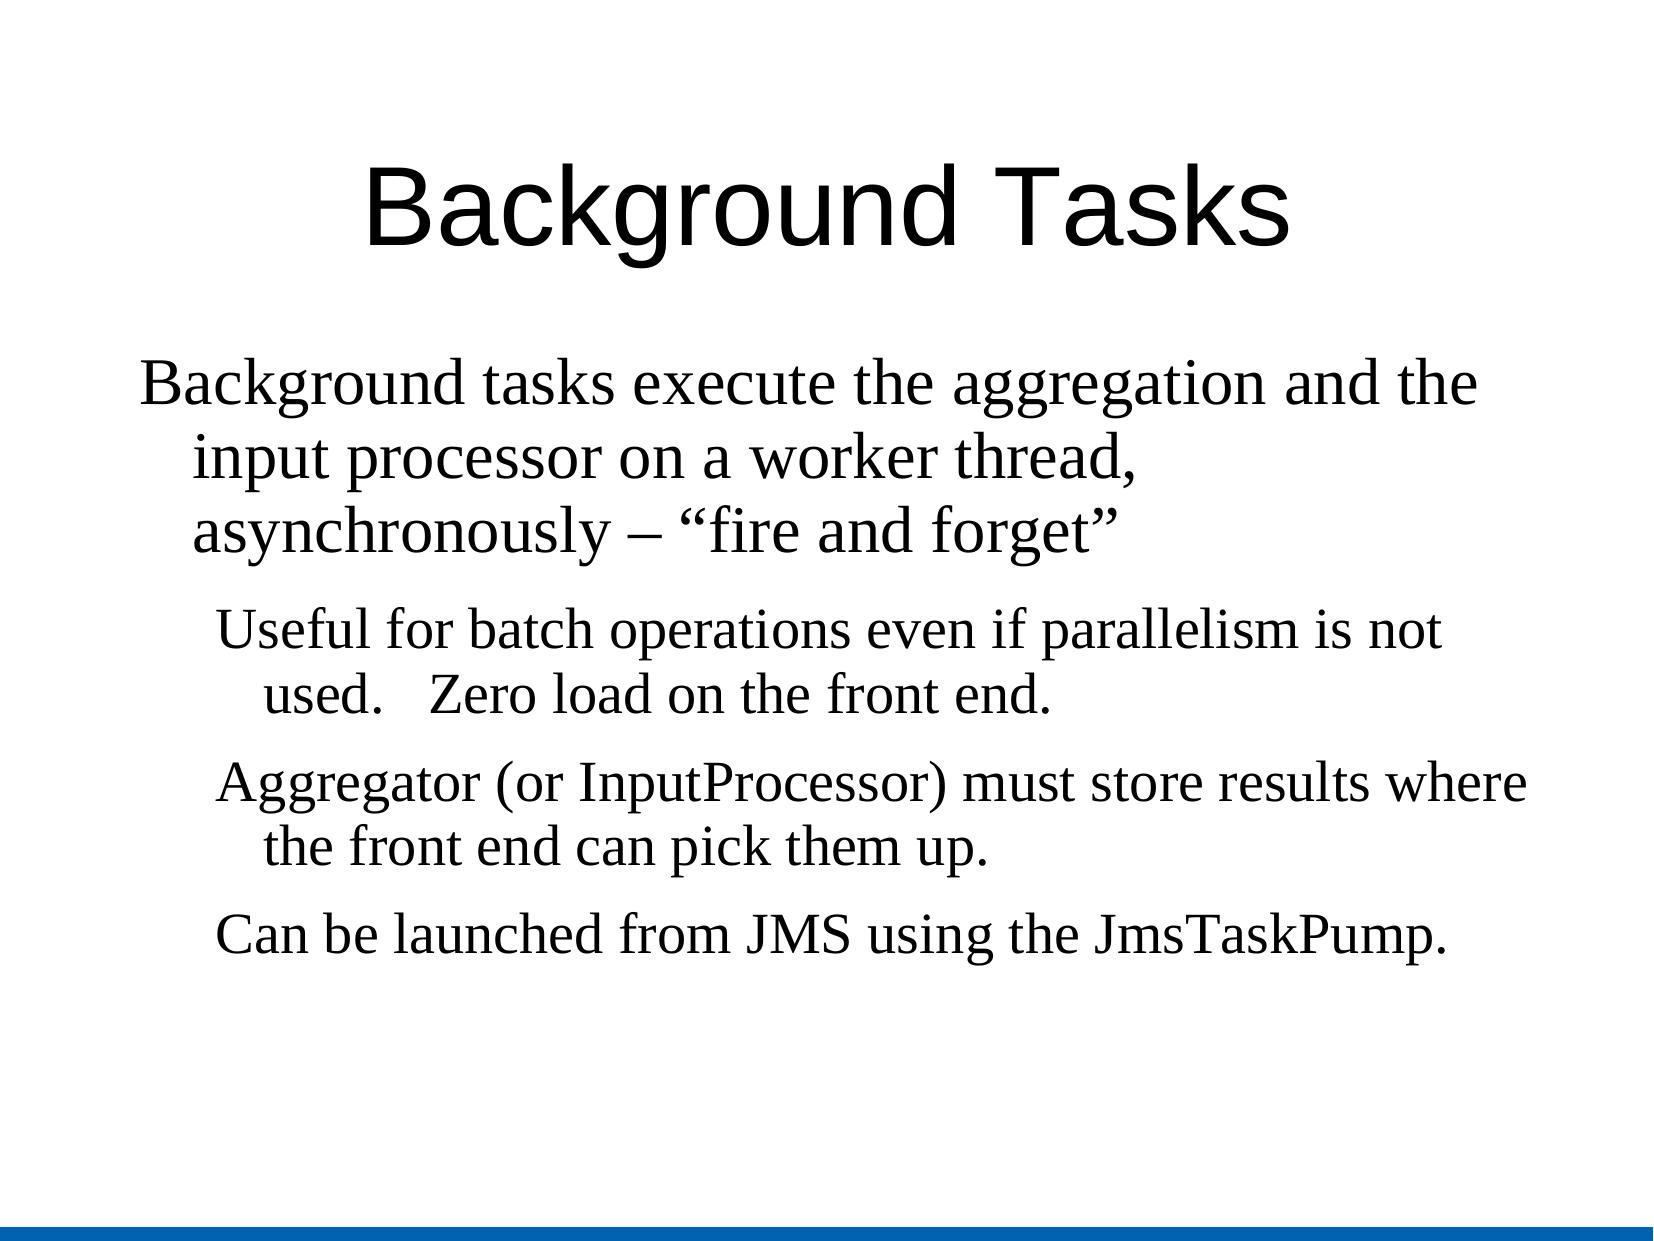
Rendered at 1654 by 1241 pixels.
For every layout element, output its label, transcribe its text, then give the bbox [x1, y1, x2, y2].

title Background Tasks [121, 102, 1533, 311]
list Background tasks execute the aggregation and the input processor on a worker thread, asynchronously – “fire and forget” Useful for batch operations even if parallelism is not used. Zero load on the front end. Aggregator (or InputProcessor) must store results where the front end can pick them up. Can be launched from JMS using the JmsTaskPump. [121, 344, 1533, 1127]
